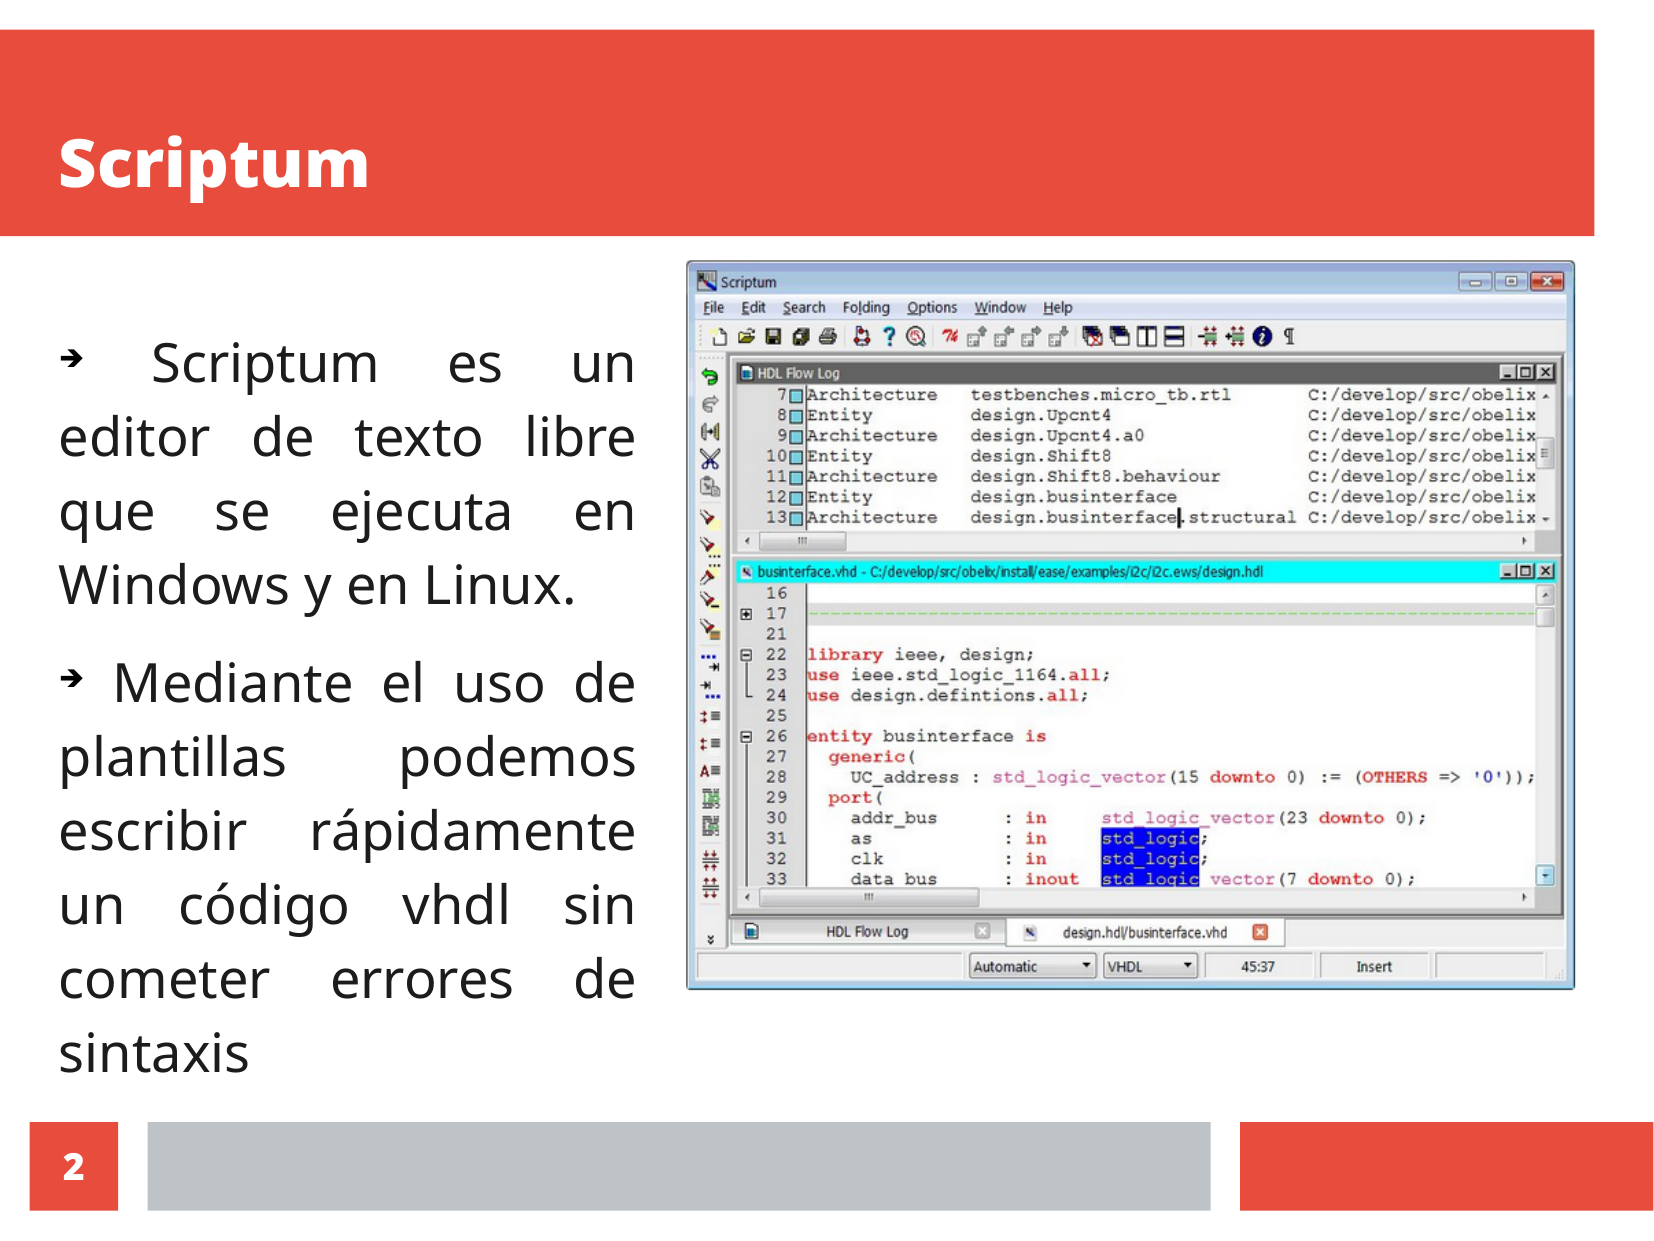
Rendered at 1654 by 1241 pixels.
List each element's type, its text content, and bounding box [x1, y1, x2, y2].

picture [685, 259, 1578, 993]
title Scriptum [59, 59, 1595, 207]
list Scriptum es un editor de texto libre que se ejecuta en Windows y en Linux. Mediante el uso de plantillas podemos escribir rápidamente un código vhdl sin cometer errores de sintaxis [59, 324, 638, 1093]
